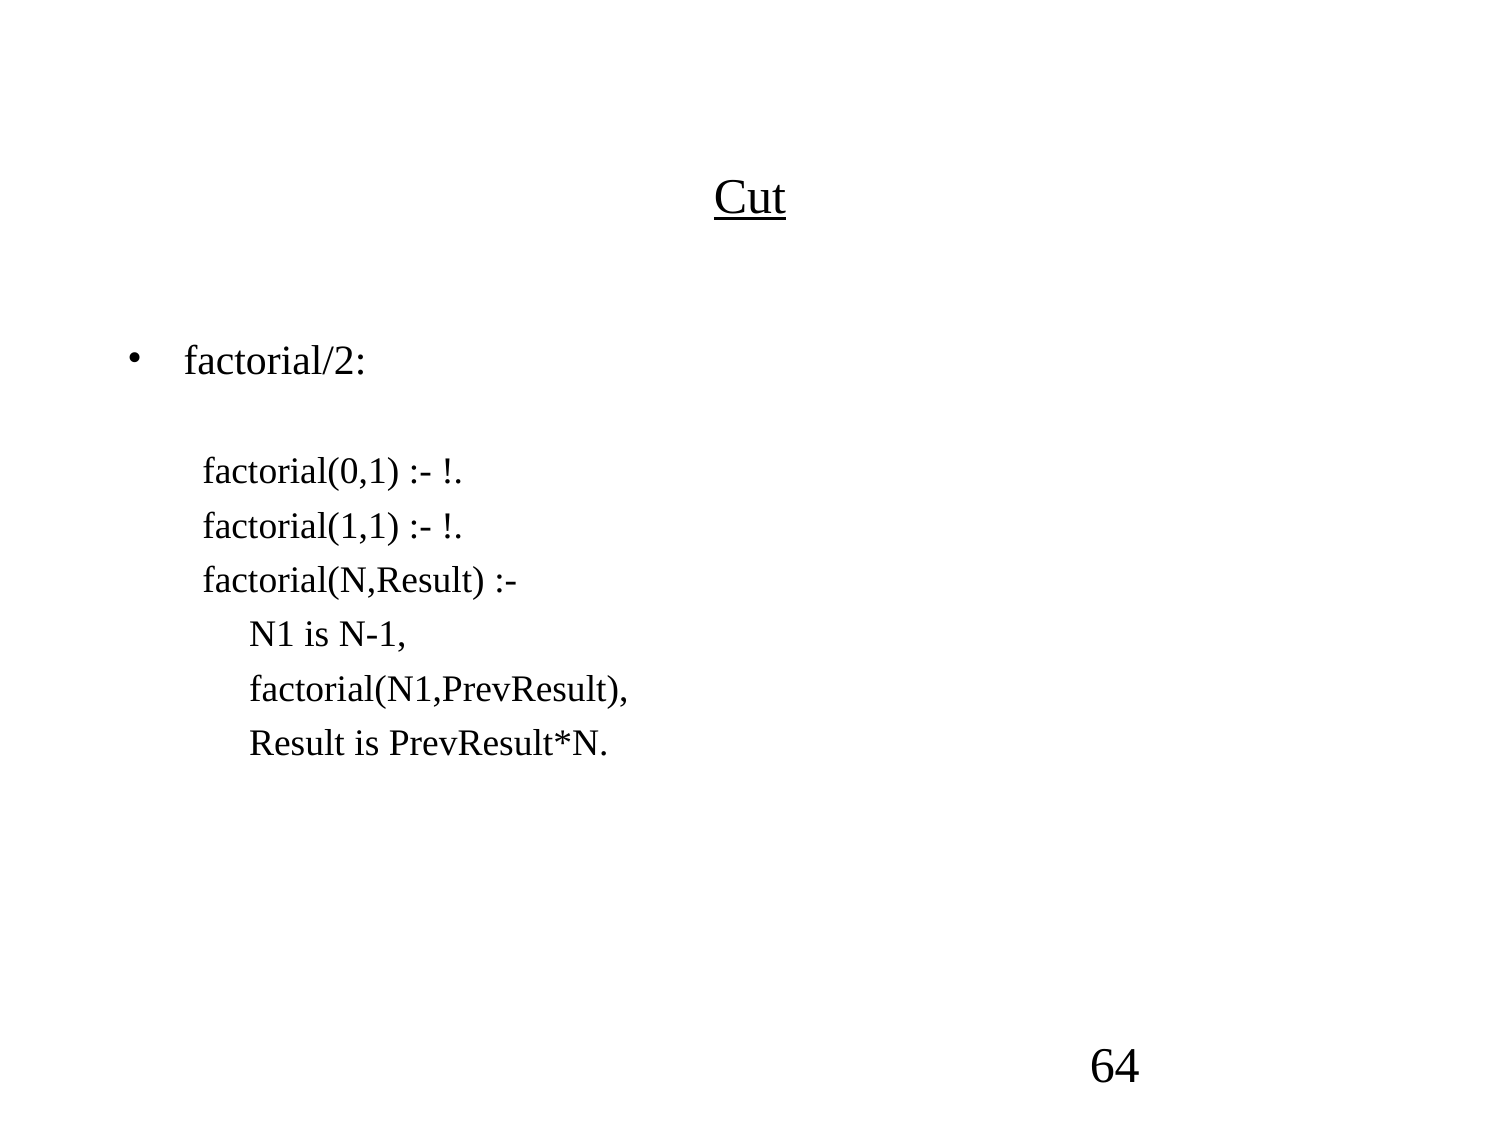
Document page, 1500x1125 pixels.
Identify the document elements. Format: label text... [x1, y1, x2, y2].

title Cut [112, 99, 1388, 288]
list factorial/2: factorial(0,1) :- !. factorial(1,1) :- !. factorial(N,Result) :- N1 is N-1, factorial(N1,PrevResult), Result is PrevResult*N. [112, 324, 1388, 1000]
